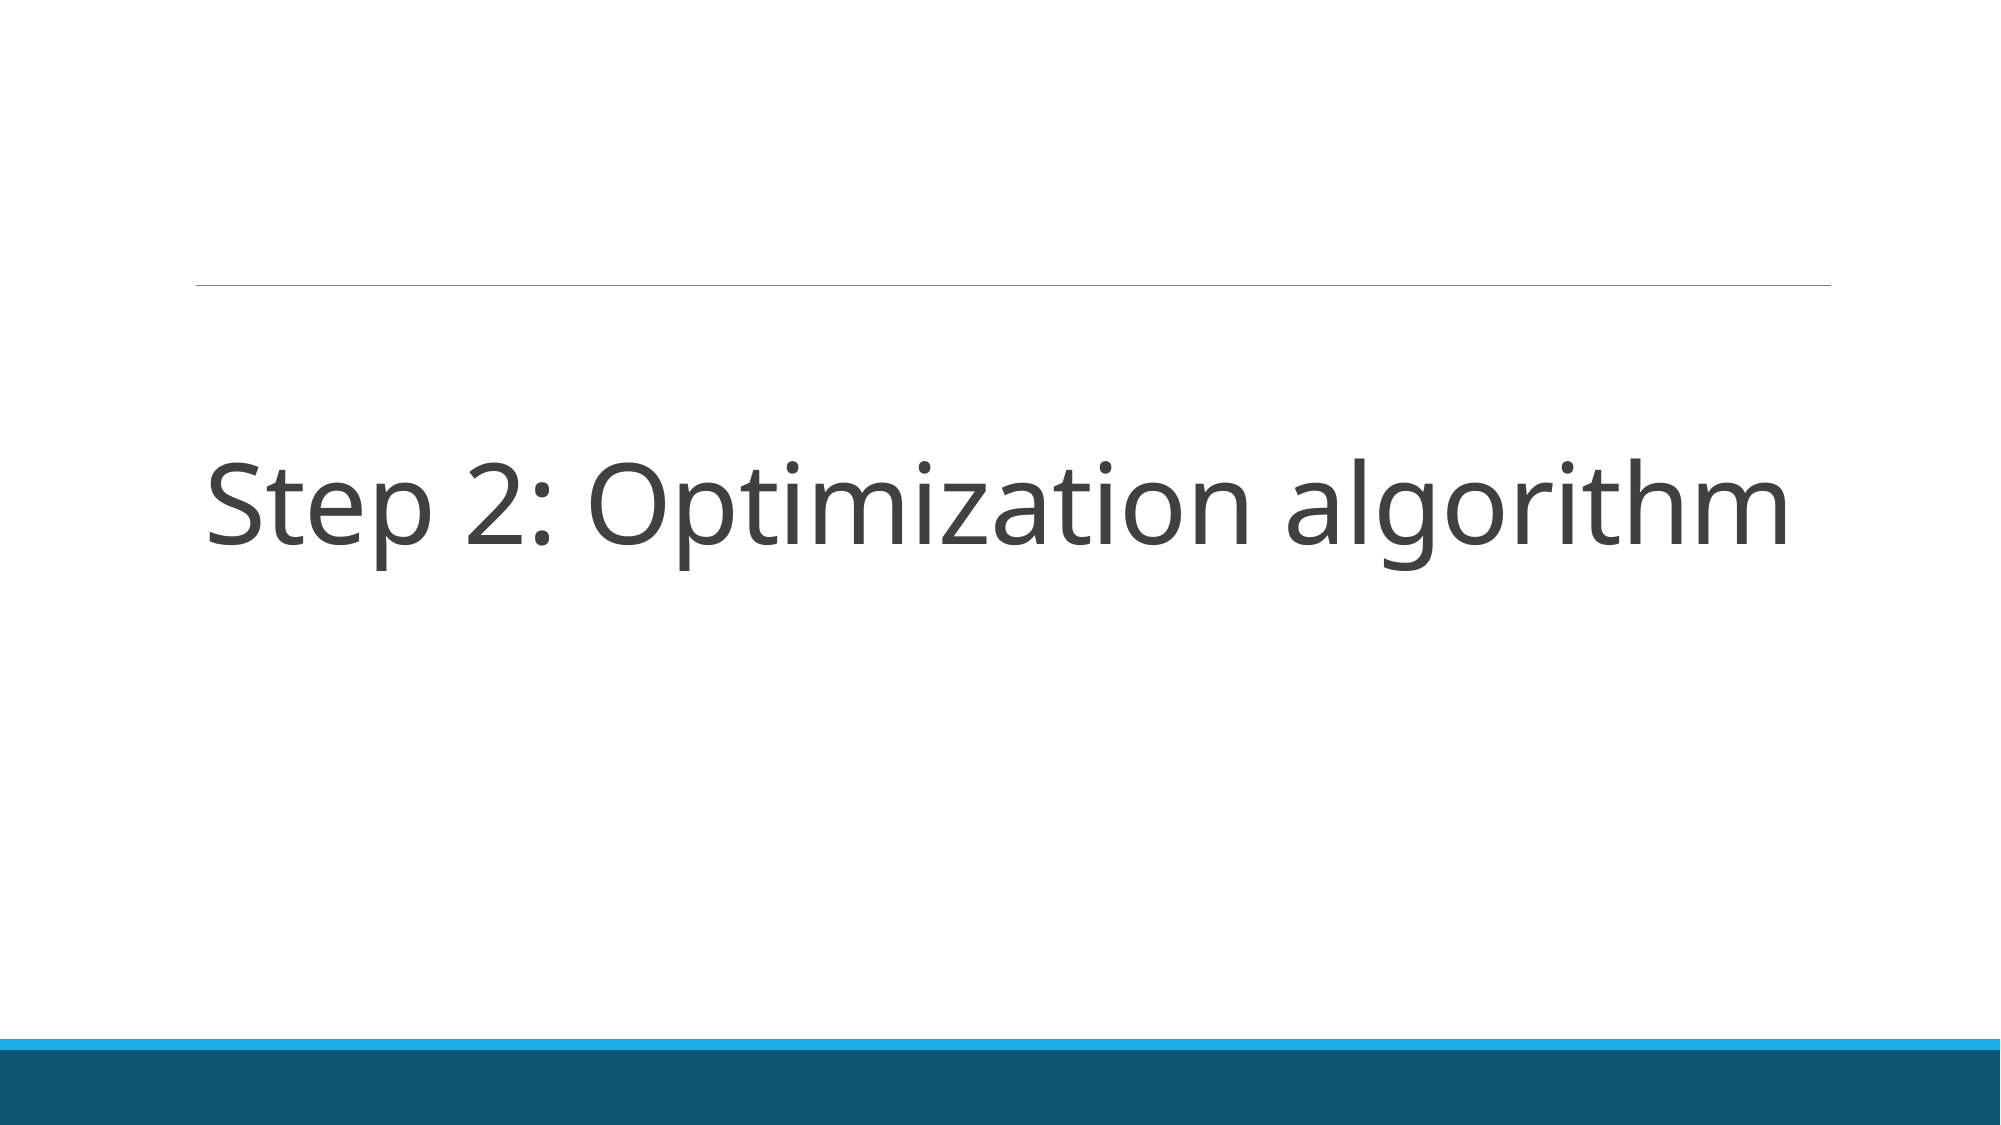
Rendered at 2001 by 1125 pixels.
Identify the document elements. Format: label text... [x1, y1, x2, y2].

title Step 2: Optimization algorithm [174, 337, 1825, 576]
